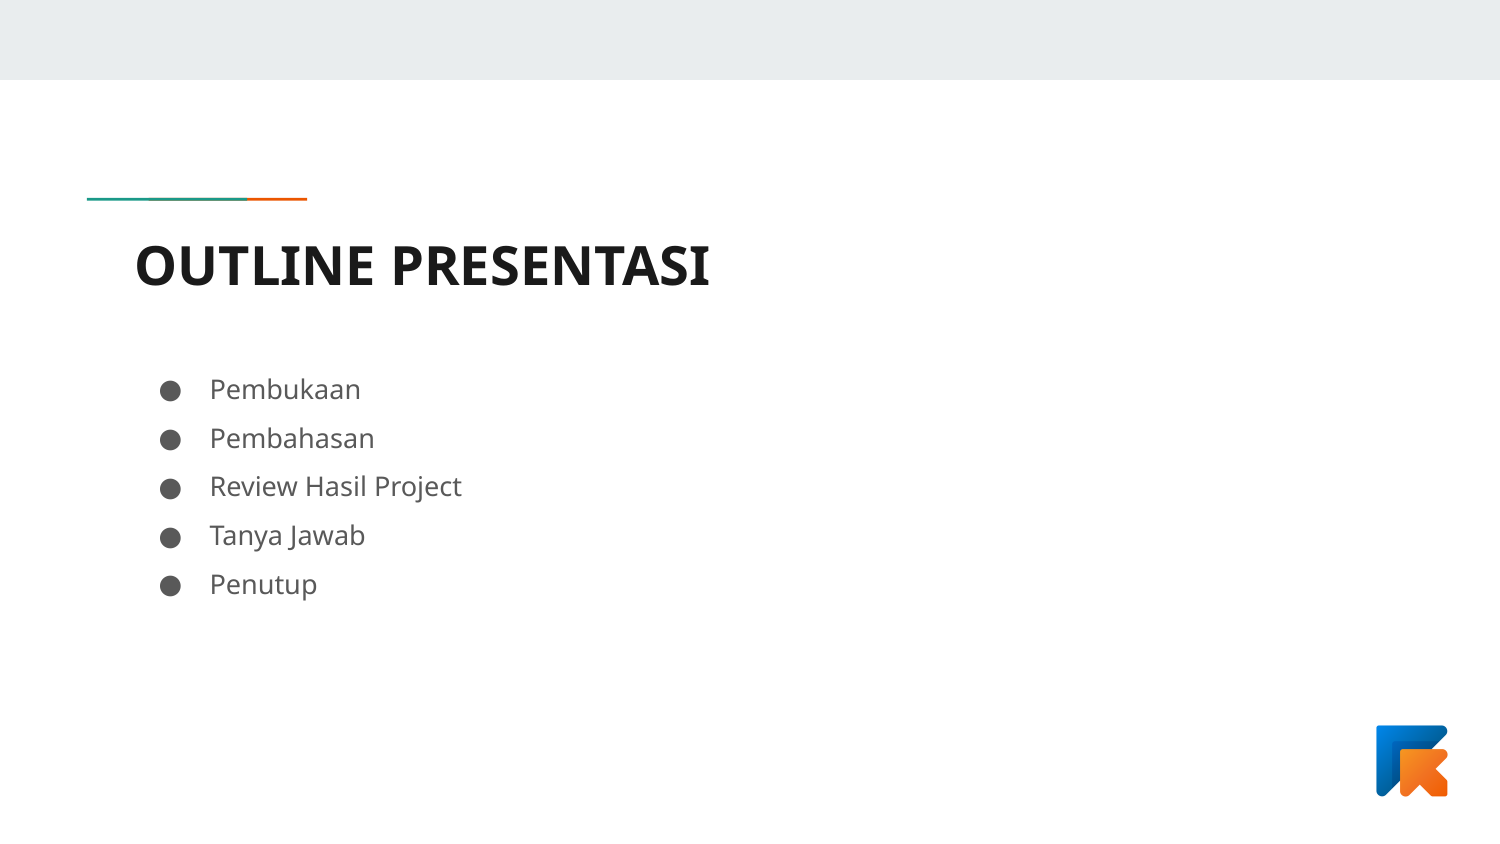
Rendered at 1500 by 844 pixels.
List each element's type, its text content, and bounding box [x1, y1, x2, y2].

list Pembukaan Pembahasan Review Hasil Project Tanya Jawab Penutup [119, 341, 1381, 712]
picture [1348, 711, 1476, 809]
title OUTLINE PRESENTASI [119, 216, 1381, 305]
